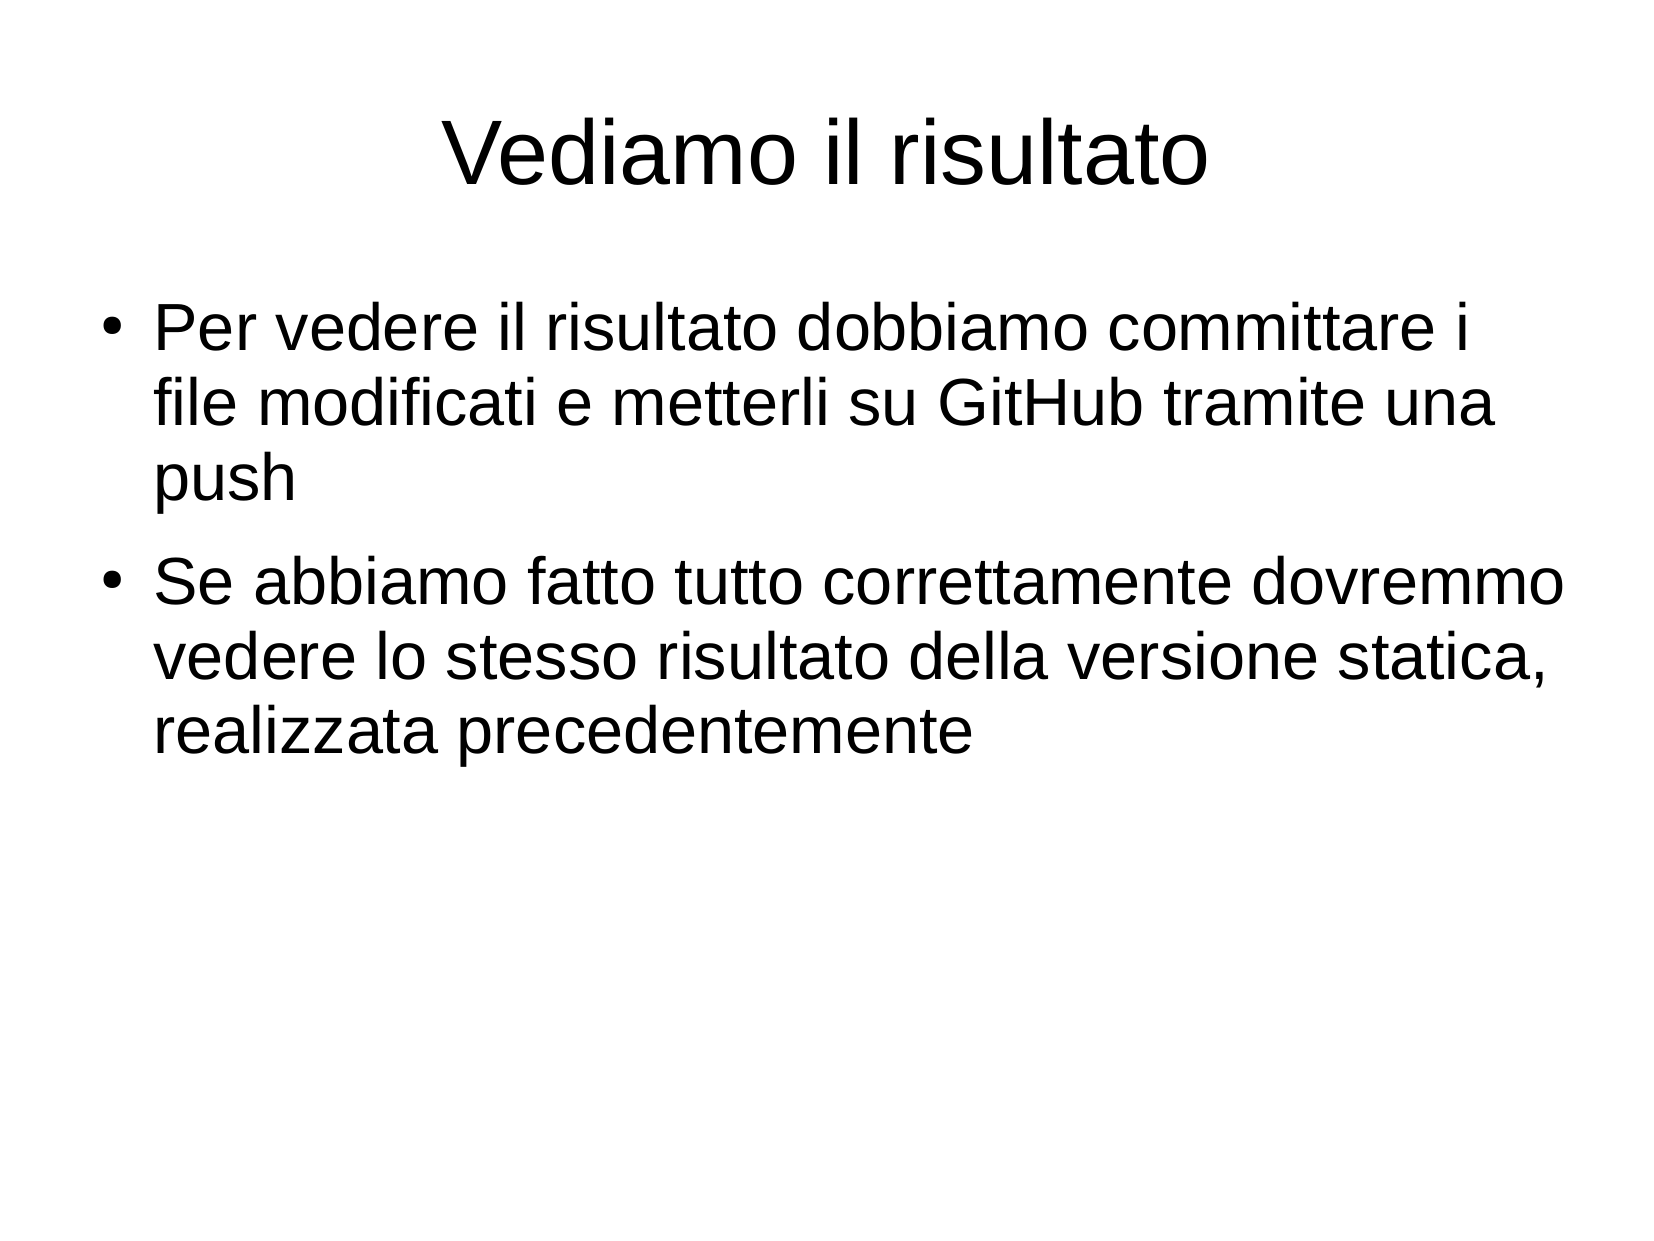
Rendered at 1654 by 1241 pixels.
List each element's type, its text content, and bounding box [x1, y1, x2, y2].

list Per vedere il risultato dobbiamo committare i file modificati e metterli su GitHub tramite una push Se abbiamo fatto tutto correttamente dovremmo vedere lo stesso risultato della versione statica, realizzata precedentemente [82, 290, 1571, 1010]
title Vediamo il risultato [82, 49, 1571, 257]
